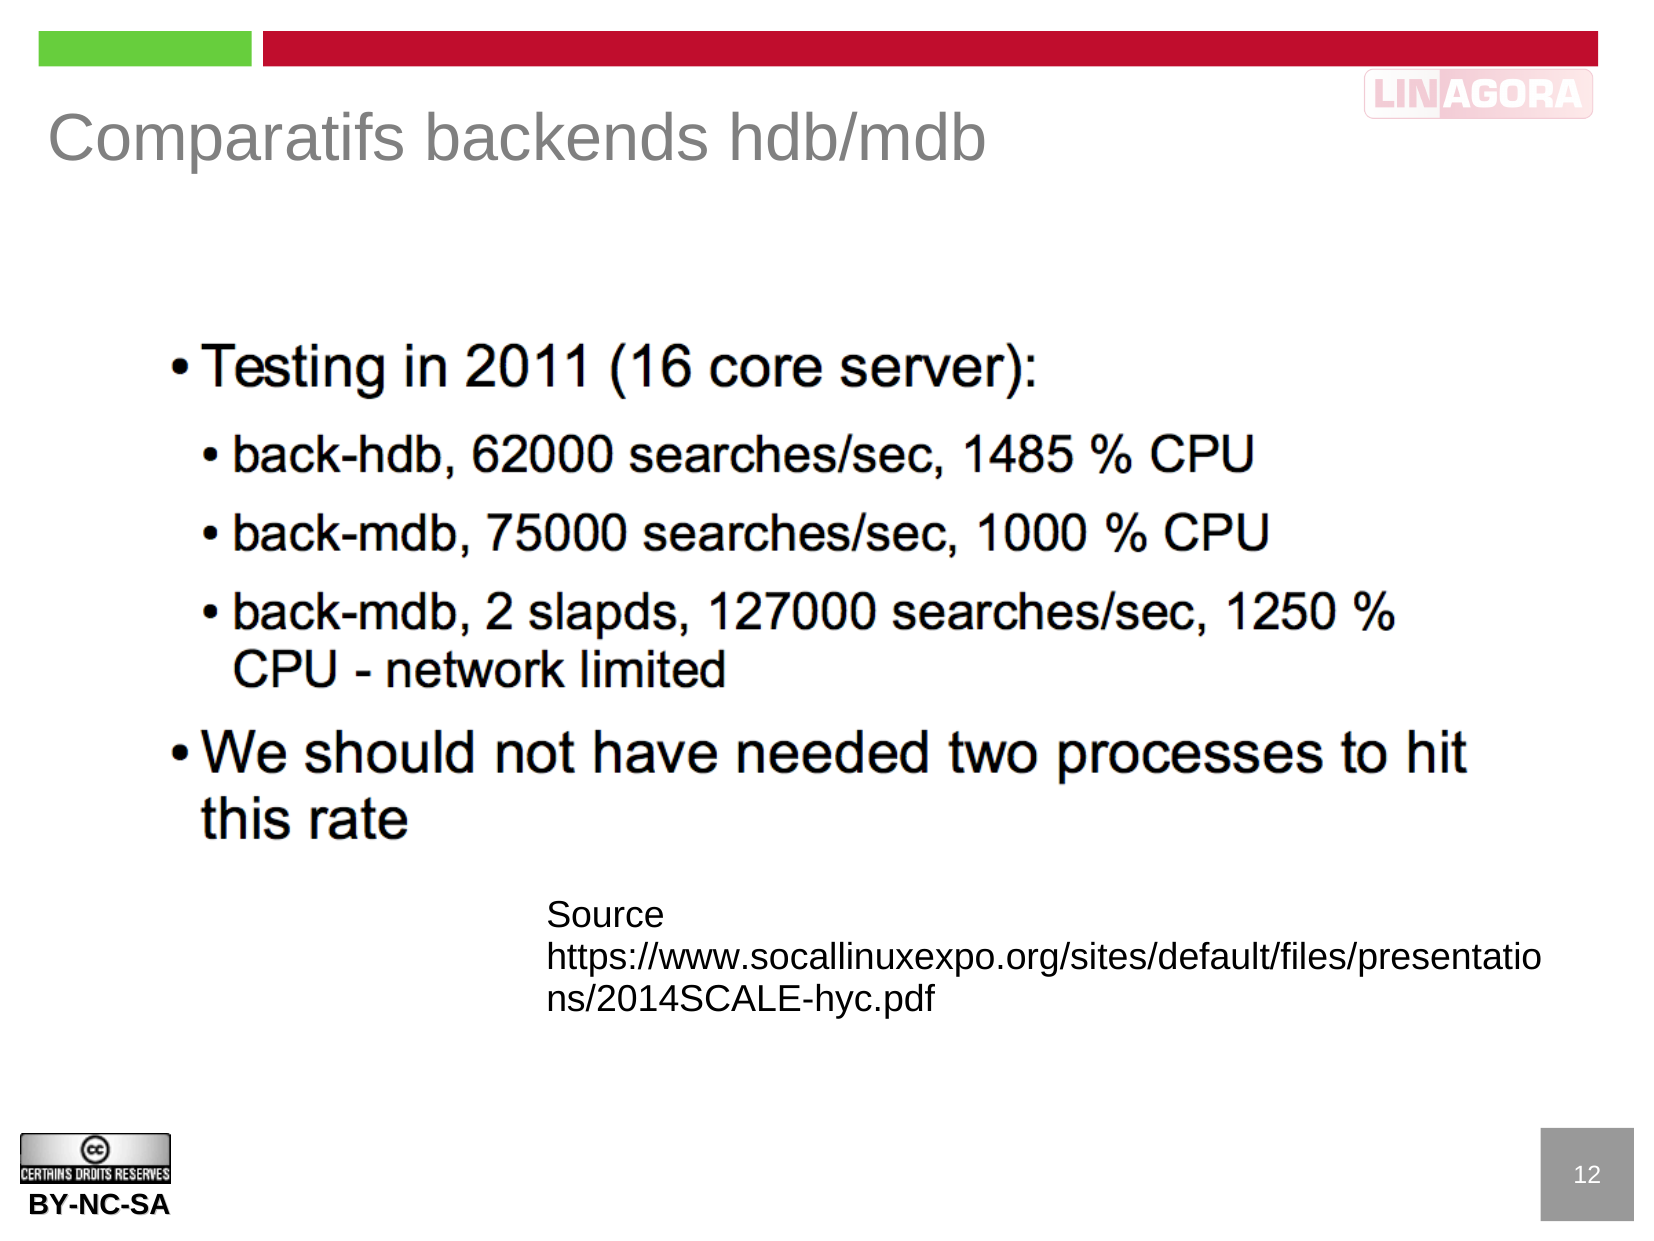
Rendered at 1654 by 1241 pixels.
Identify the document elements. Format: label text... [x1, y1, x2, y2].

picture [118, 304, 1488, 857]
title Comparatifs backends hdb/mdb [47, 97, 1447, 178]
text_box Source https://www.socallinuxexpo.org/sites/default/files/presentations/2014SCALE-hyc.pdf [531, 885, 1565, 1192]
picture [20, 1133, 171, 1184]
